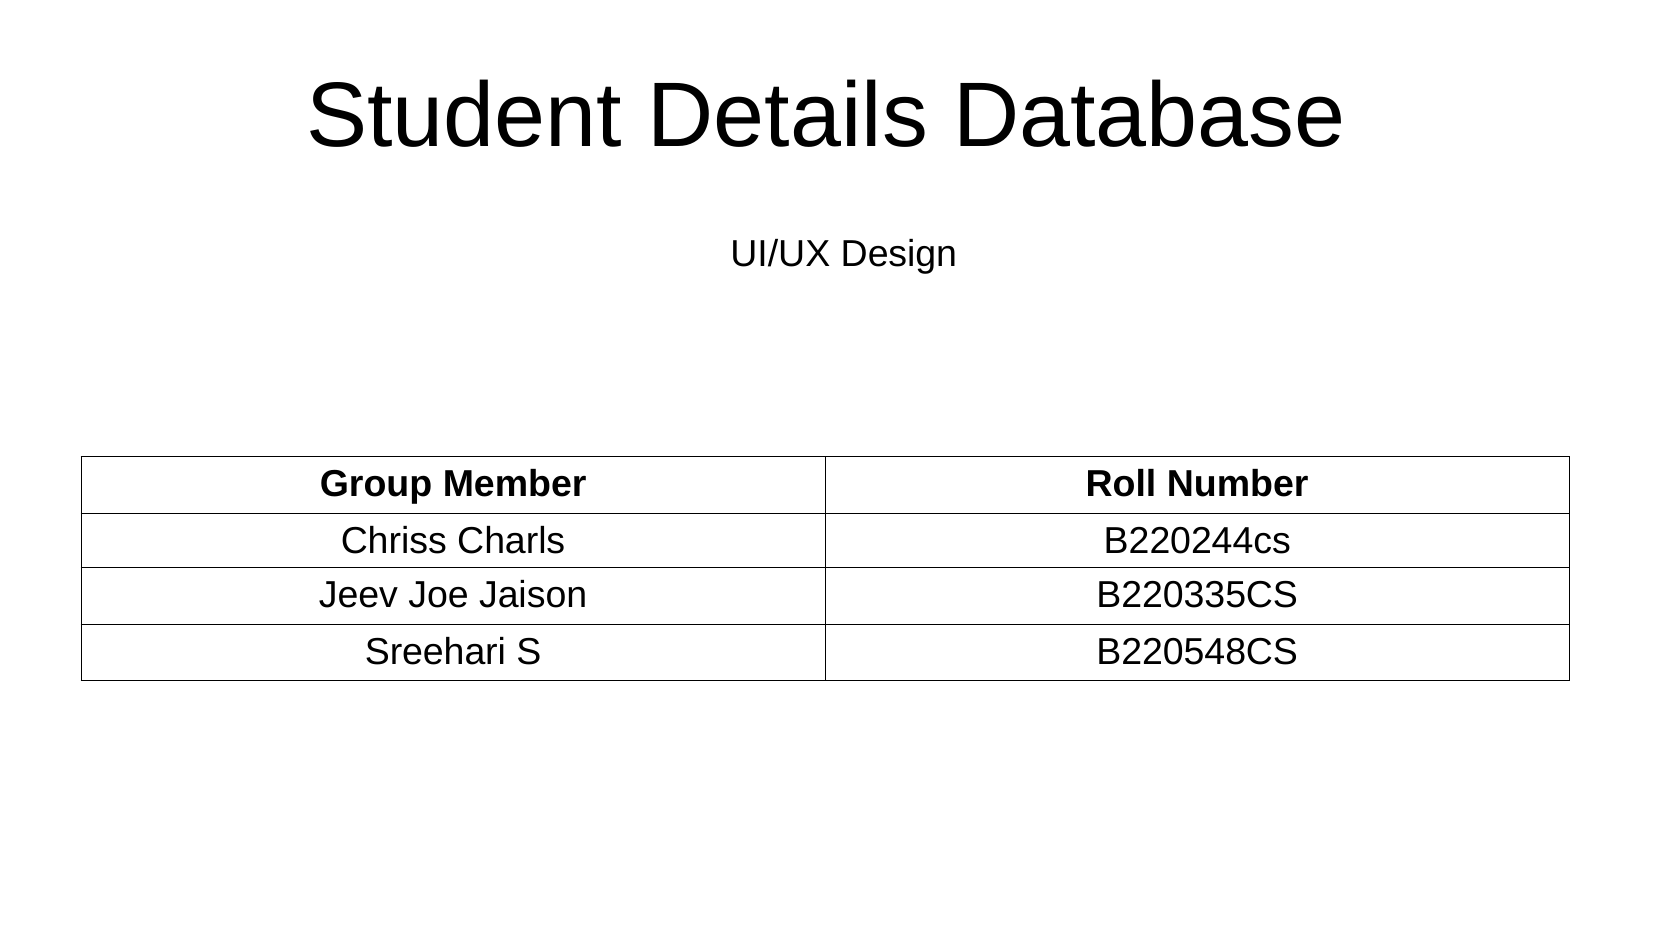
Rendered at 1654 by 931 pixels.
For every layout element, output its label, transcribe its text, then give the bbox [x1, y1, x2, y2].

table_cell Jeev Joe Jaison [82, 568, 825, 624]
text_box UI/UX Design [562, 225, 1126, 338]
table_header Group Member [82, 457, 825, 513]
table_cell Chriss Charls [82, 514, 825, 567]
table_cell B220335CS [826, 568, 1569, 624]
table_cell B220548CS [826, 625, 1569, 680]
table_cell Sreehari S [82, 625, 825, 680]
title Student Details Database [82, 37, 1571, 193]
table_cell B220244cs [826, 514, 1569, 567]
table_header Roll Number [826, 457, 1569, 513]
